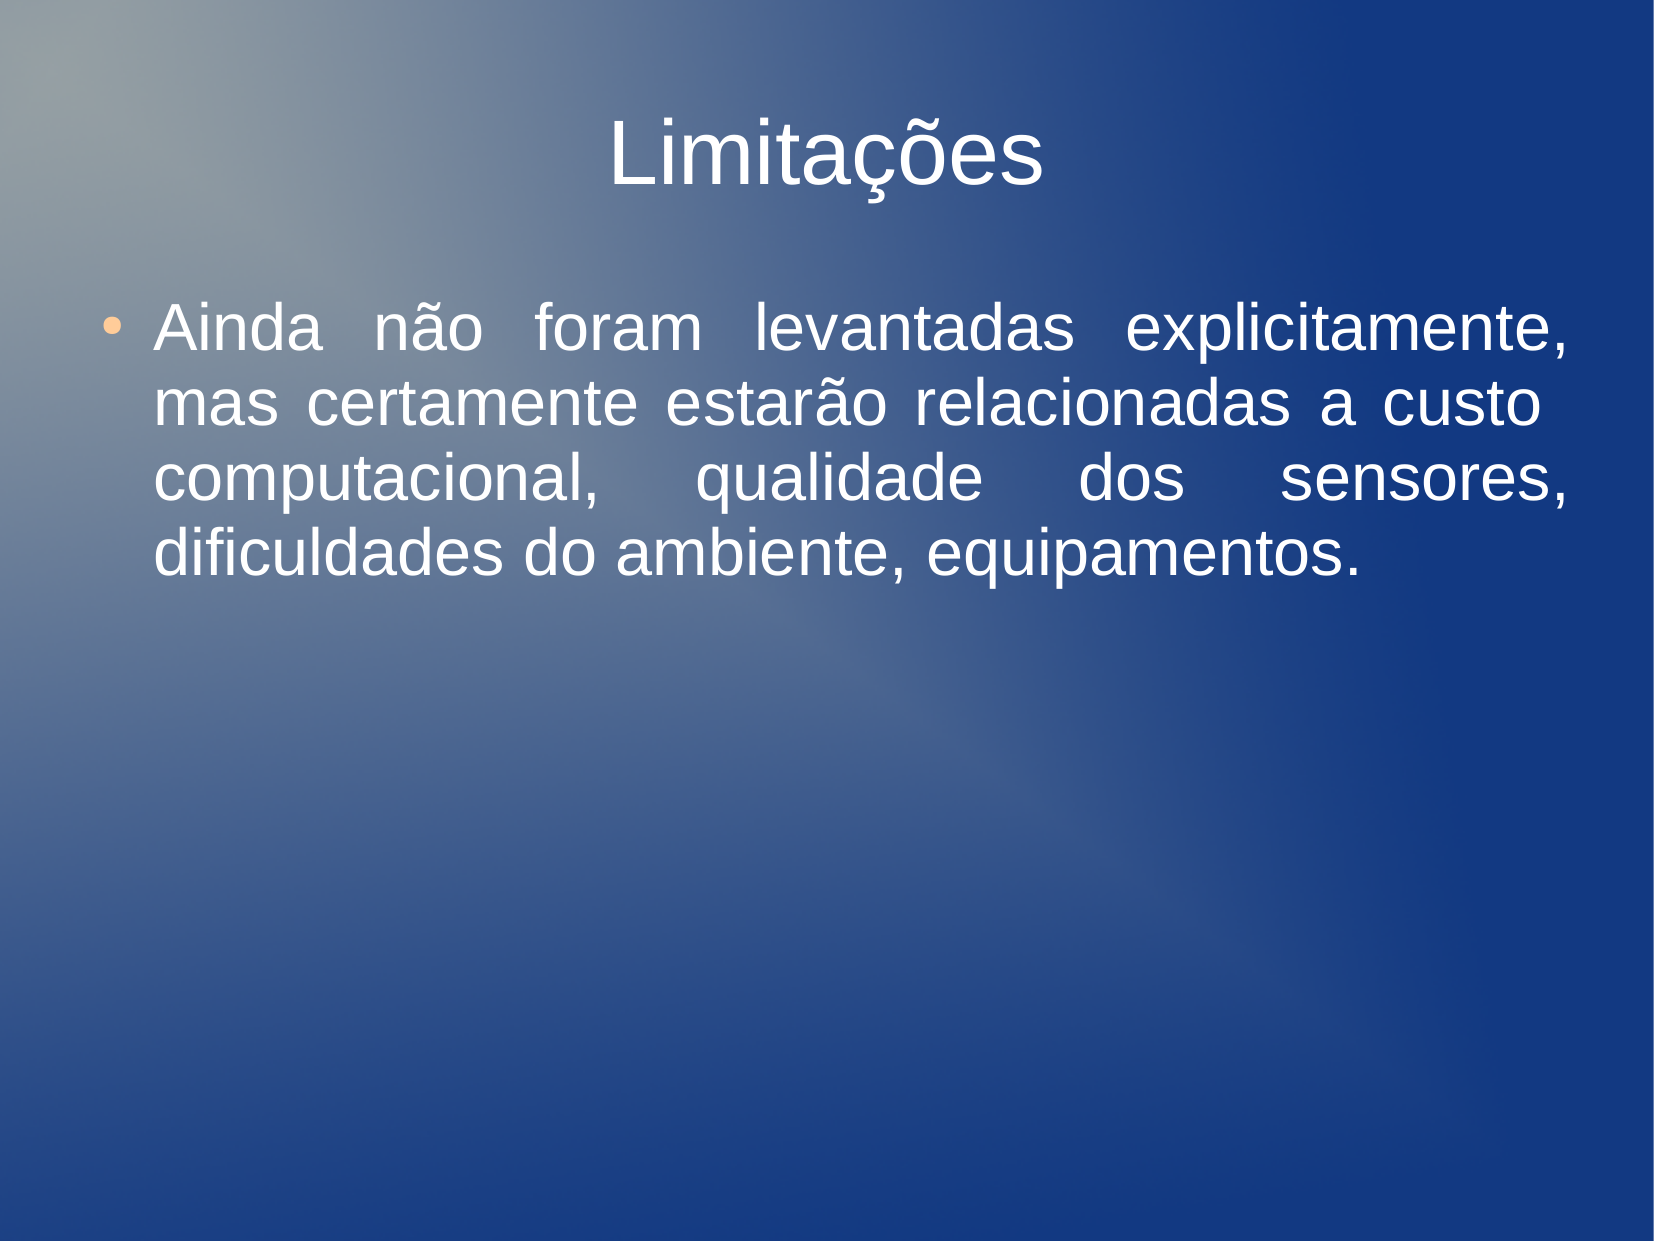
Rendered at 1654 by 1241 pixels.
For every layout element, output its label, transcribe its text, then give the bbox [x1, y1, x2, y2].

title Limitações [82, 49, 1571, 257]
list Ainda não foram levantadas explicitamente, mas certamente estarão relacionadas a custo computacional, qualidade dos sensores, dificuldades do ambiente, equipamentos. [82, 290, 1571, 1109]
picture [0, 0, 1654, 1241]
